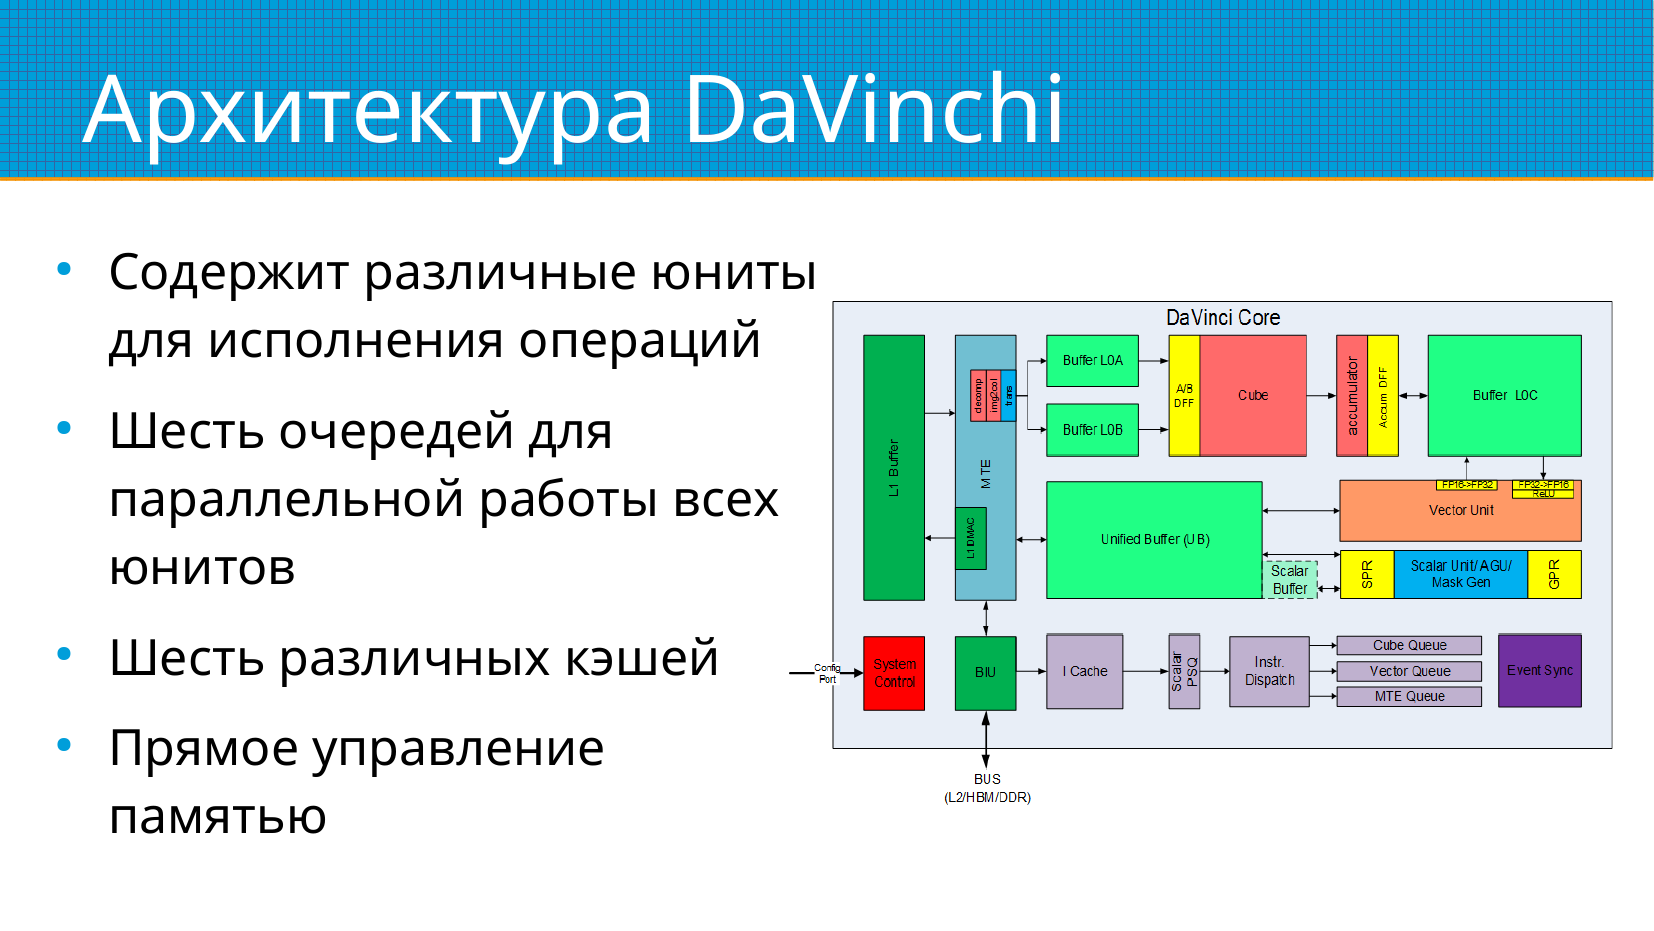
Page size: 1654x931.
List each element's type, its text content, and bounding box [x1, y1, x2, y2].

picture [788, 299, 1613, 814]
list Содержит различные юниты для исполнения операций Шесть очередей для параллельной работы всех юнитов Шесть различных кэшей Прямое управление памятью [37, 236, 826, 863]
title Архитектура DaVinchi [82, 14, 1571, 171]
